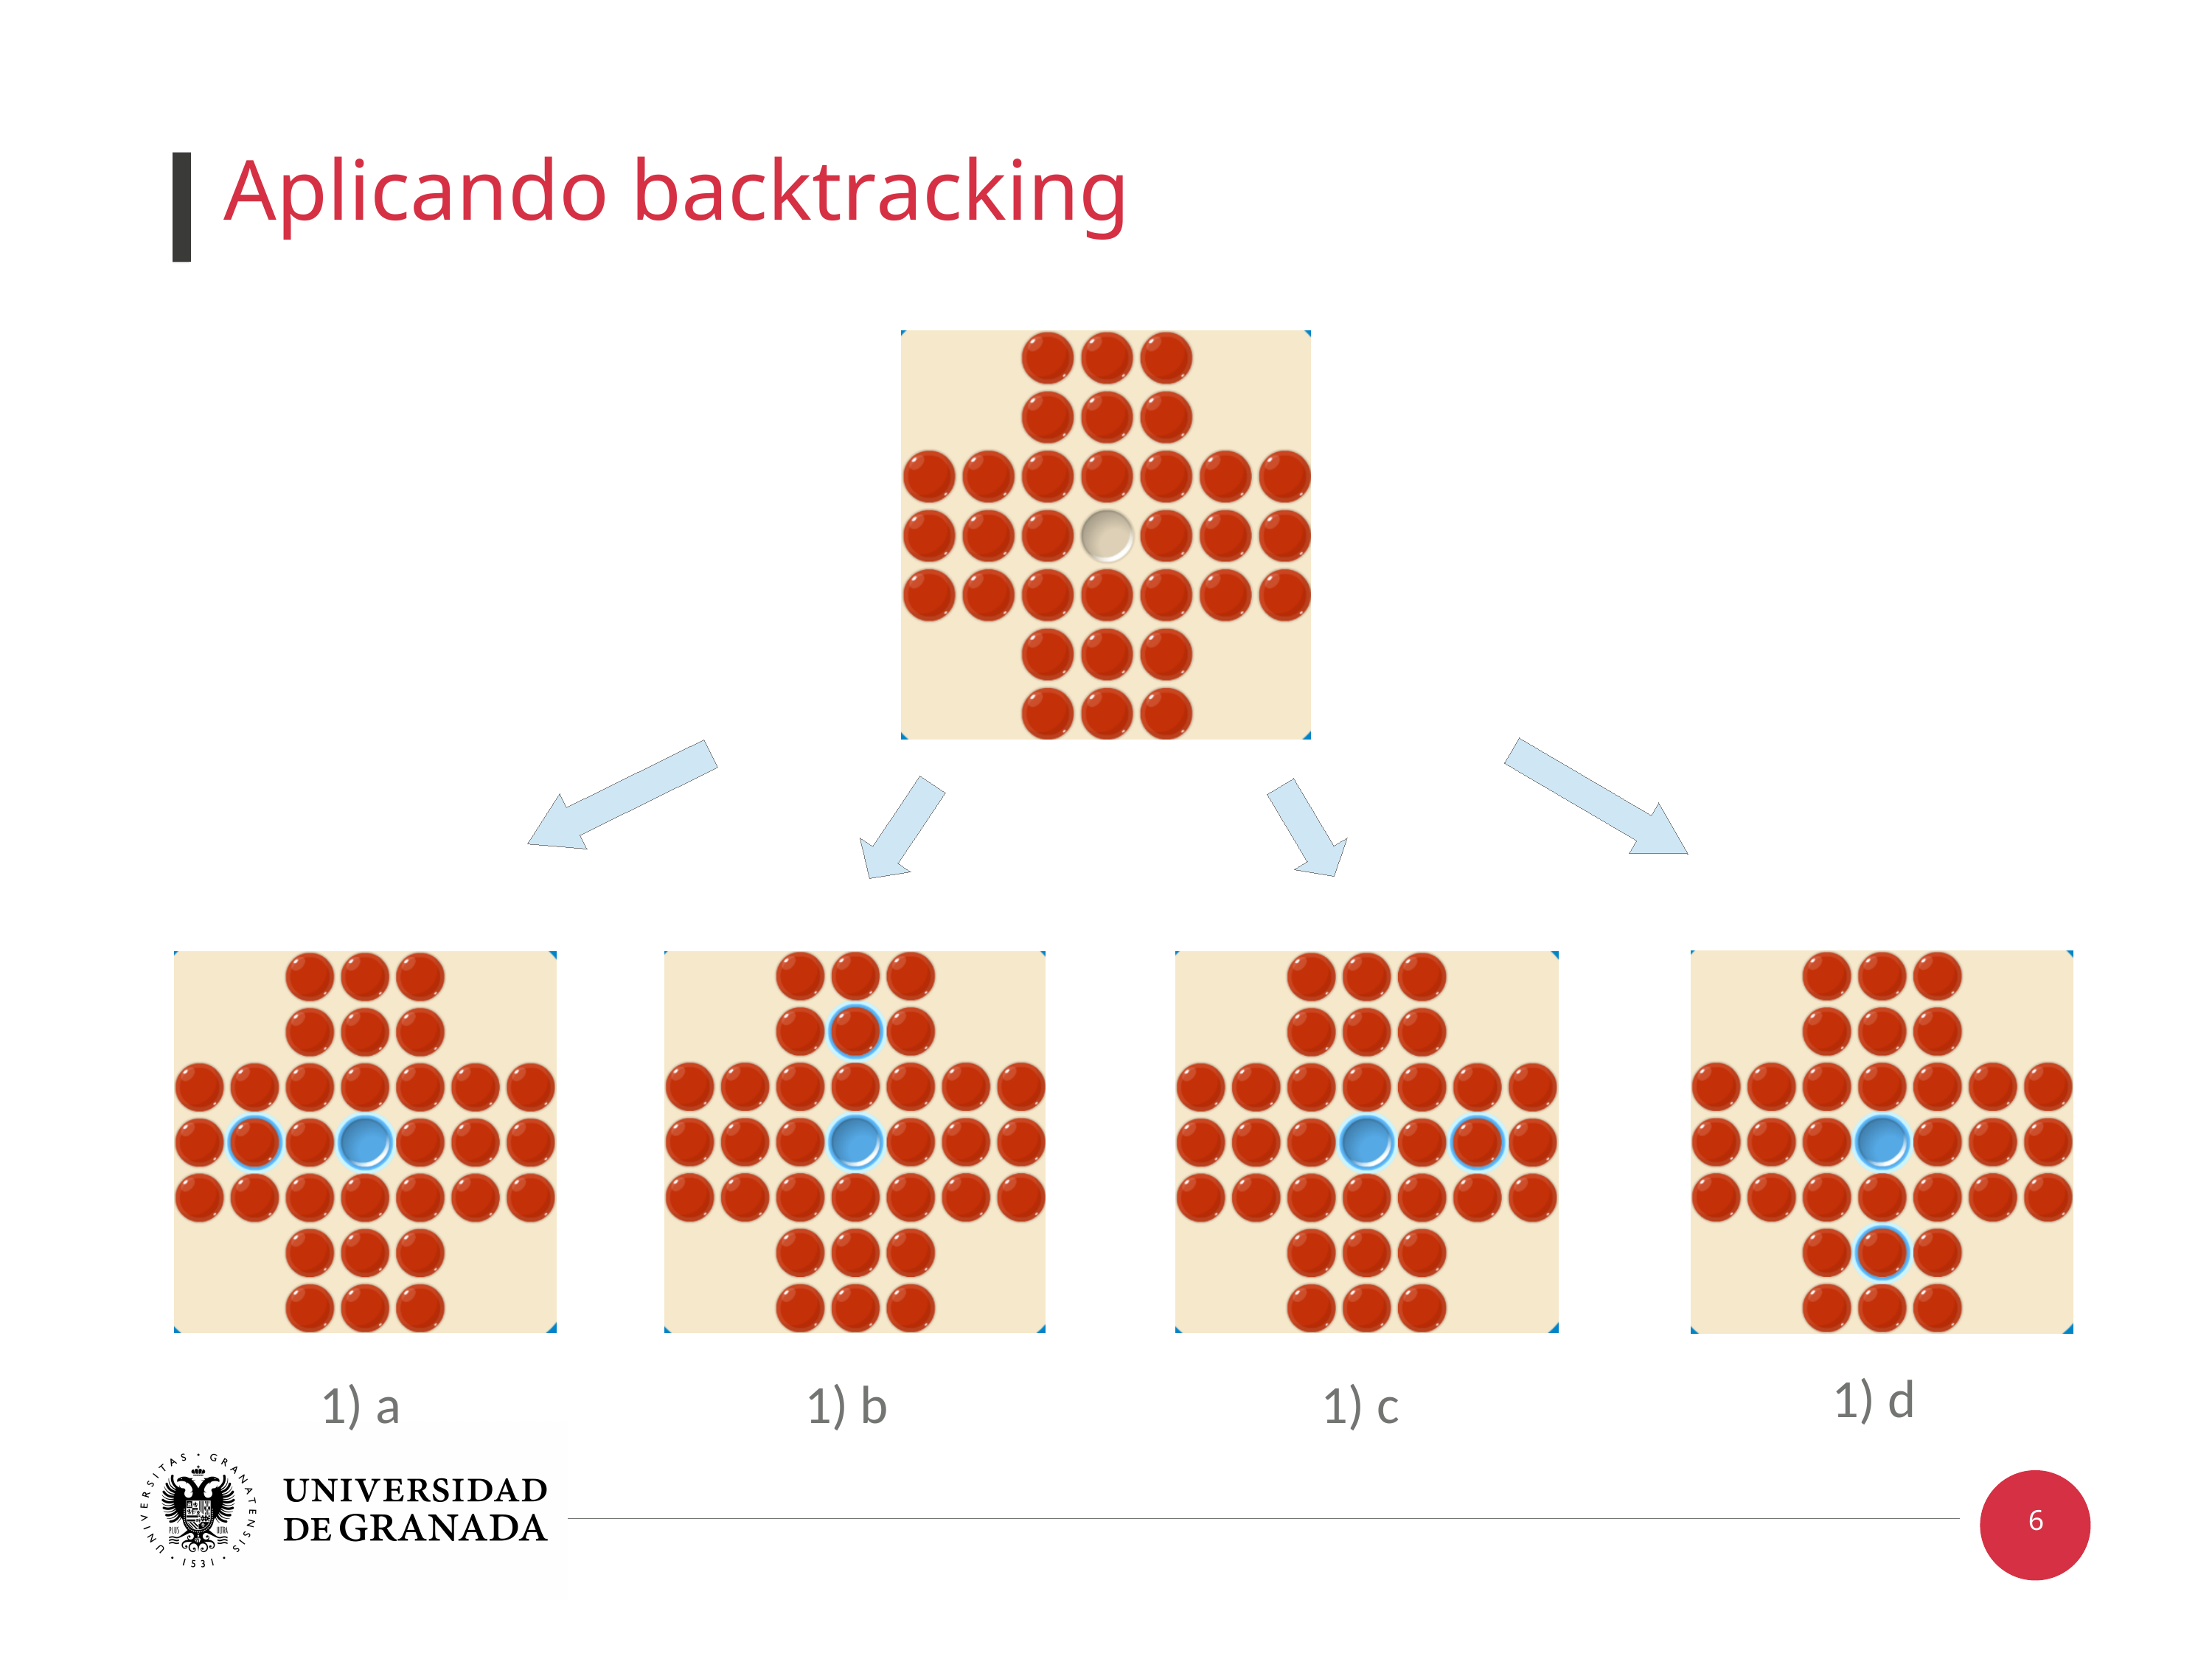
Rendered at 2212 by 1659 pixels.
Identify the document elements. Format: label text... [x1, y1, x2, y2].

text_box [1267, 778, 1348, 877]
text_box [527, 740, 718, 849]
text_box [860, 776, 946, 879]
picture [901, 330, 1311, 740]
picture [1175, 951, 1559, 1333]
text_box Aplicando backtracking [212, 131, 2063, 243]
text_box 1) b [793, 1364, 916, 1440]
text_box 1) a [308, 1364, 422, 1440]
picture [664, 951, 1046, 1333]
text_box 1) c [1310, 1364, 1424, 1440]
text_box [173, 152, 191, 262]
picture [120, 1421, 568, 1600]
text_box 1) d [1820, 1358, 1943, 1446]
text_box [1504, 737, 1688, 855]
picture [174, 951, 557, 1333]
picture [1691, 950, 2073, 1334]
